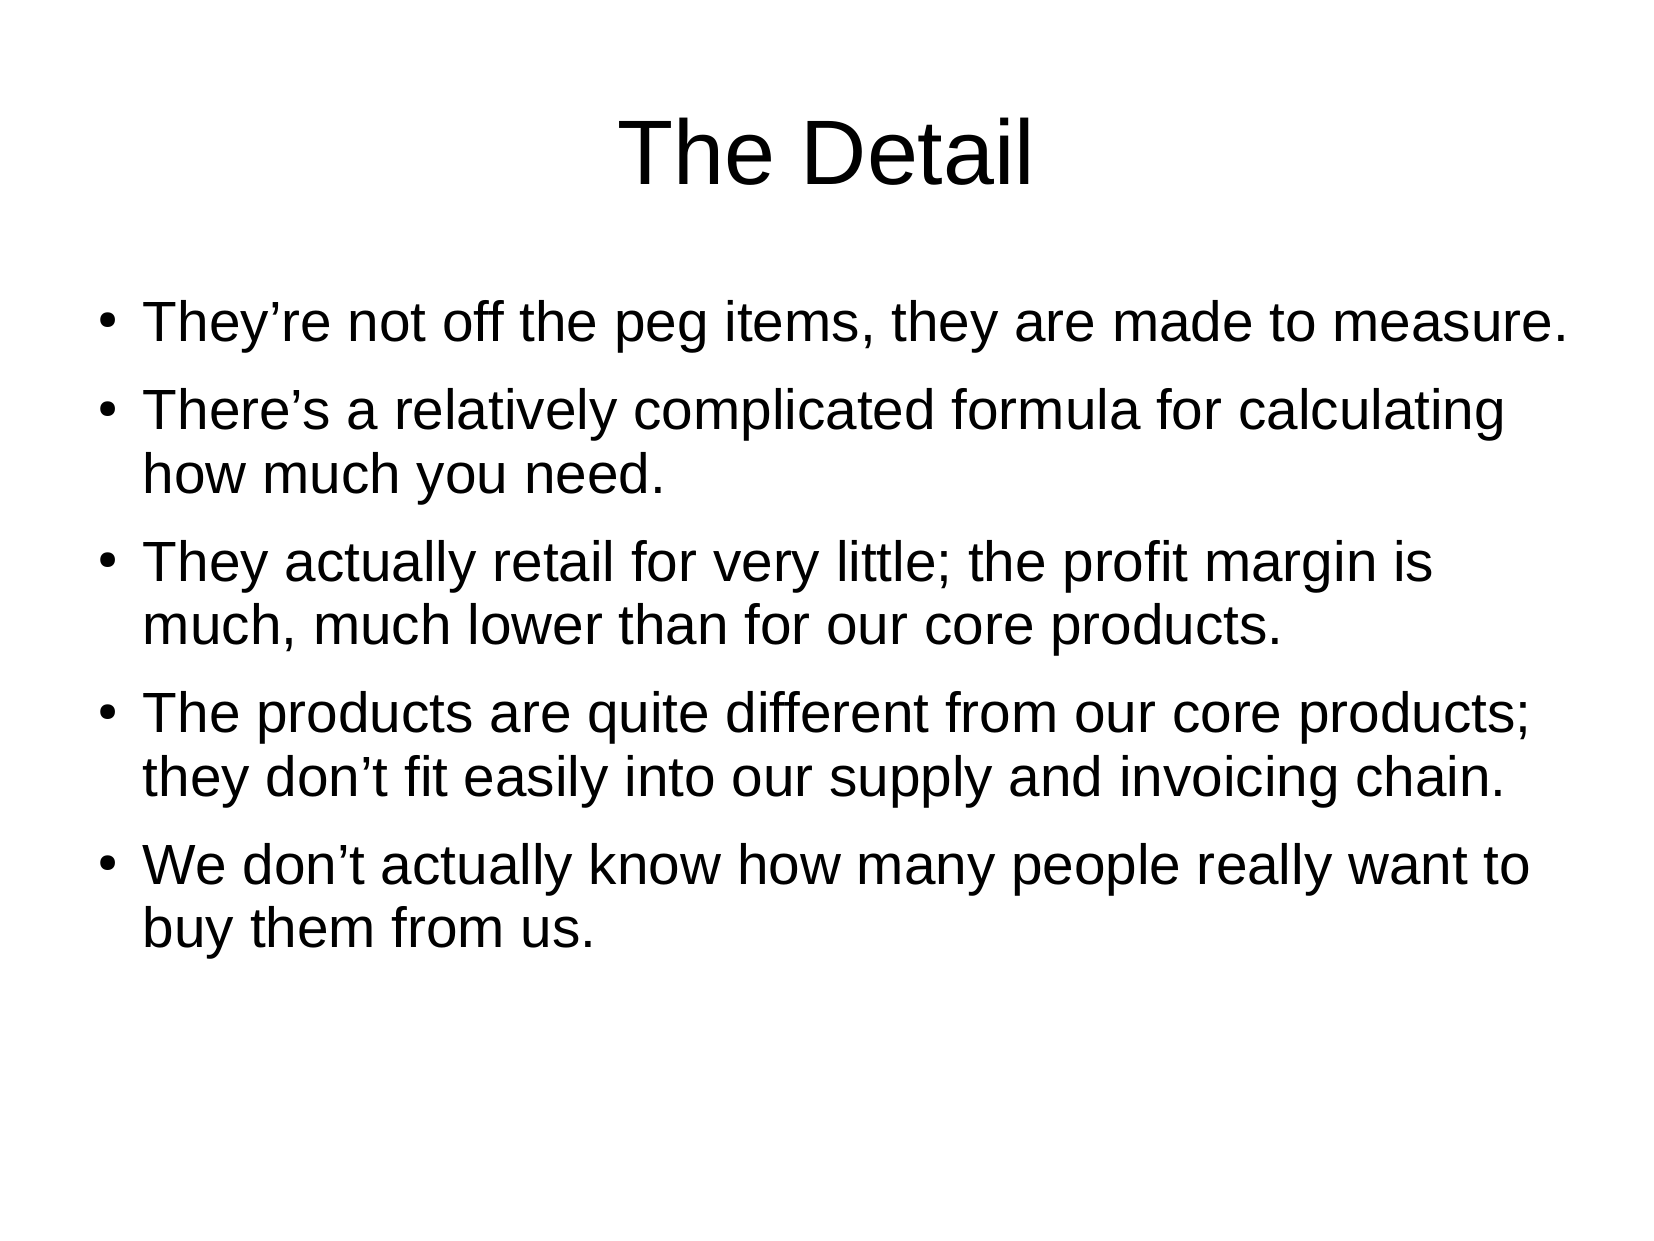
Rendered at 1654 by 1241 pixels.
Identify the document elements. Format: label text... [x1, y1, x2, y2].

list They’re not off the peg items, they are made to measure. There’s a relatively complicated formula for calculating how much you need. They actually retail for very little; the profit margin is much, much lower than for our core products. The products are quite different from our core products; they don’t fit easily into our supply and invoicing chain. We don’t actually know how many people really want to buy them from us. [82, 290, 1571, 1010]
title The Detail [82, 49, 1571, 257]
